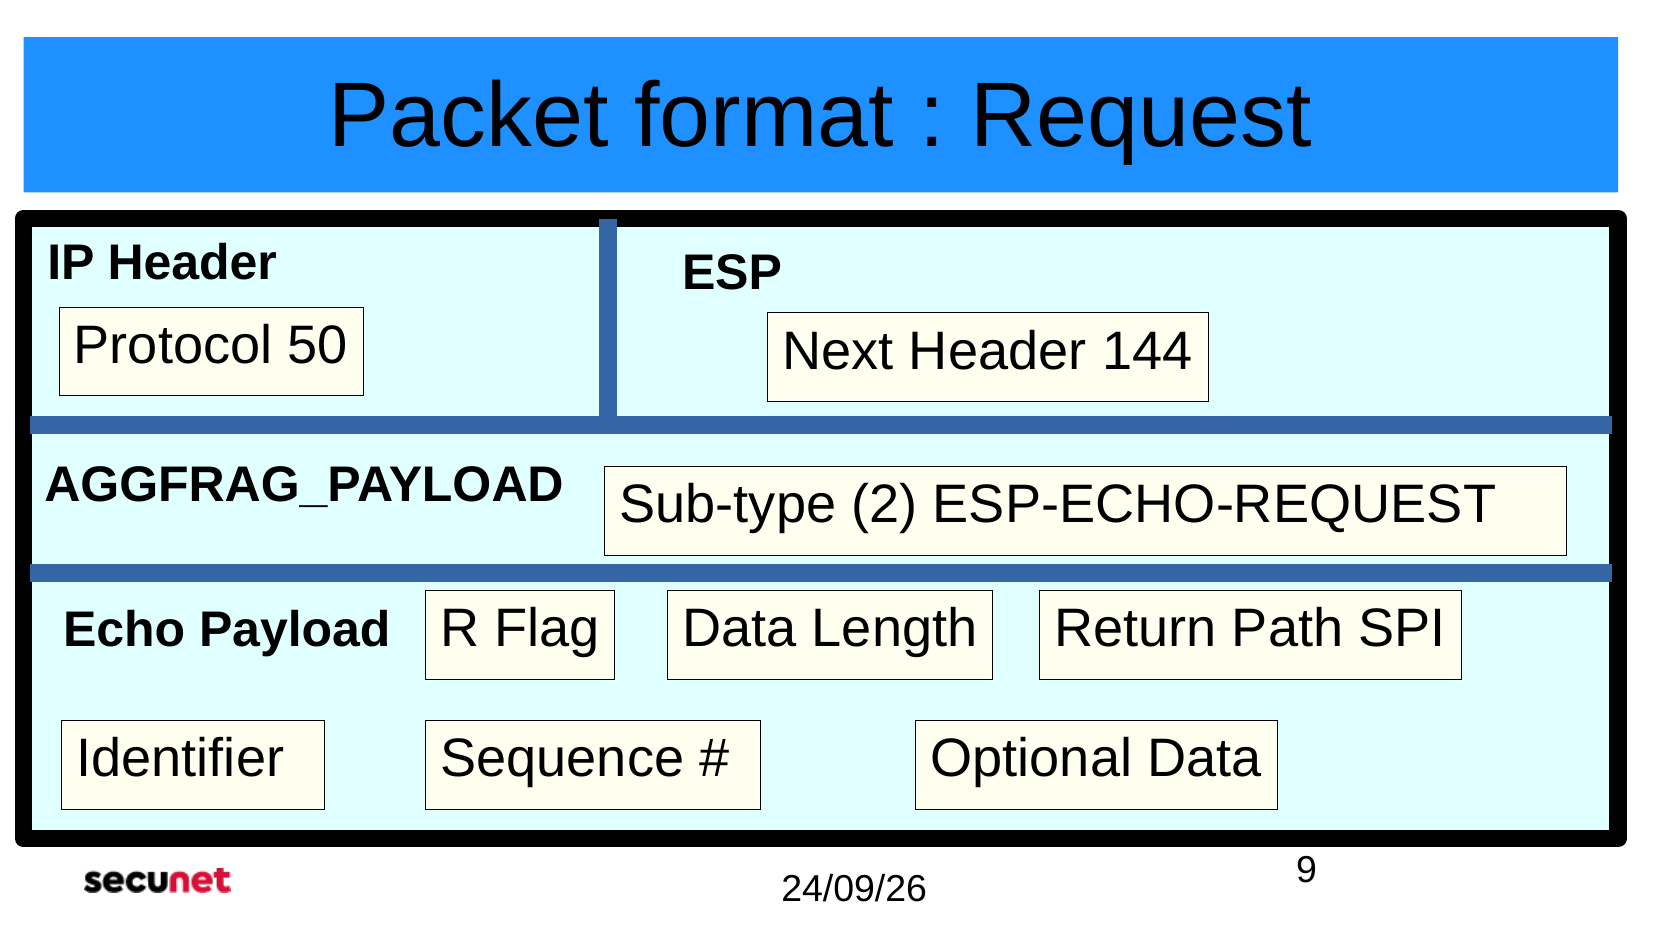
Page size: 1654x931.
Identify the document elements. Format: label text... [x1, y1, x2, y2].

text_box Identifier [61, 721, 325, 810]
text_box Next Header 144 [767, 312, 1209, 402]
text_box Data Length [667, 590, 993, 680]
text_box IP Header [23, 218, 1619, 839]
text_box R Flag [425, 590, 615, 680]
text_box Sub-type (2) ESP-ECHO-REQUEST [604, 466, 1567, 556]
picture [84, 868, 231, 893]
text_box AGGFRAG_PAYLOAD [29, 448, 621, 520]
text_box Protocol 50 [59, 307, 364, 396]
text_box Sequence # [425, 720, 761, 810]
text_box Return Path SPI [1039, 590, 1462, 680]
title Packet format : Request [23, 37, 1619, 193]
text_box ESP [667, 236, 903, 308]
text_box Optional Data [915, 720, 1278, 810]
text_box Echo Payload [48, 594, 414, 721]
